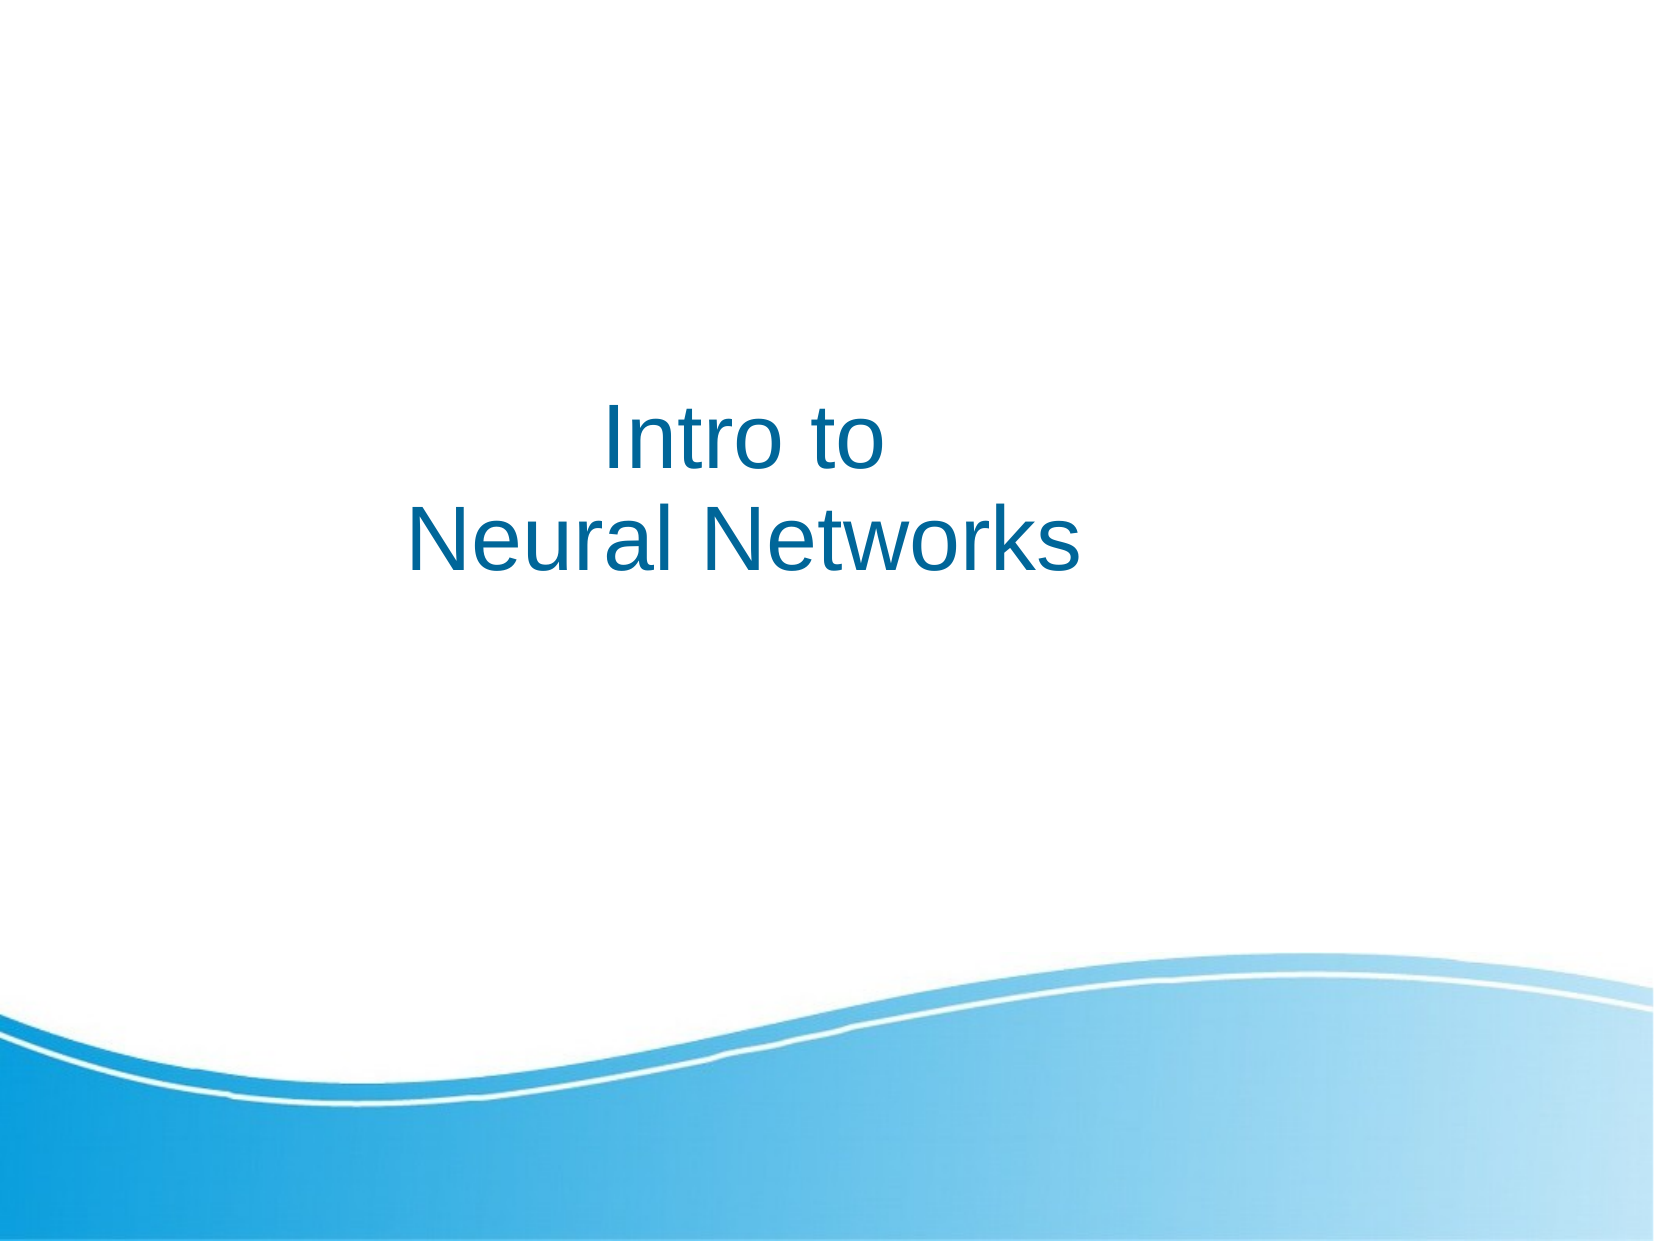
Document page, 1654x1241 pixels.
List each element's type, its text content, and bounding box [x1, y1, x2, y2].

picture [0, 952, 1654, 1241]
title Intro to Neural Networks [0, 333, 1489, 642]
